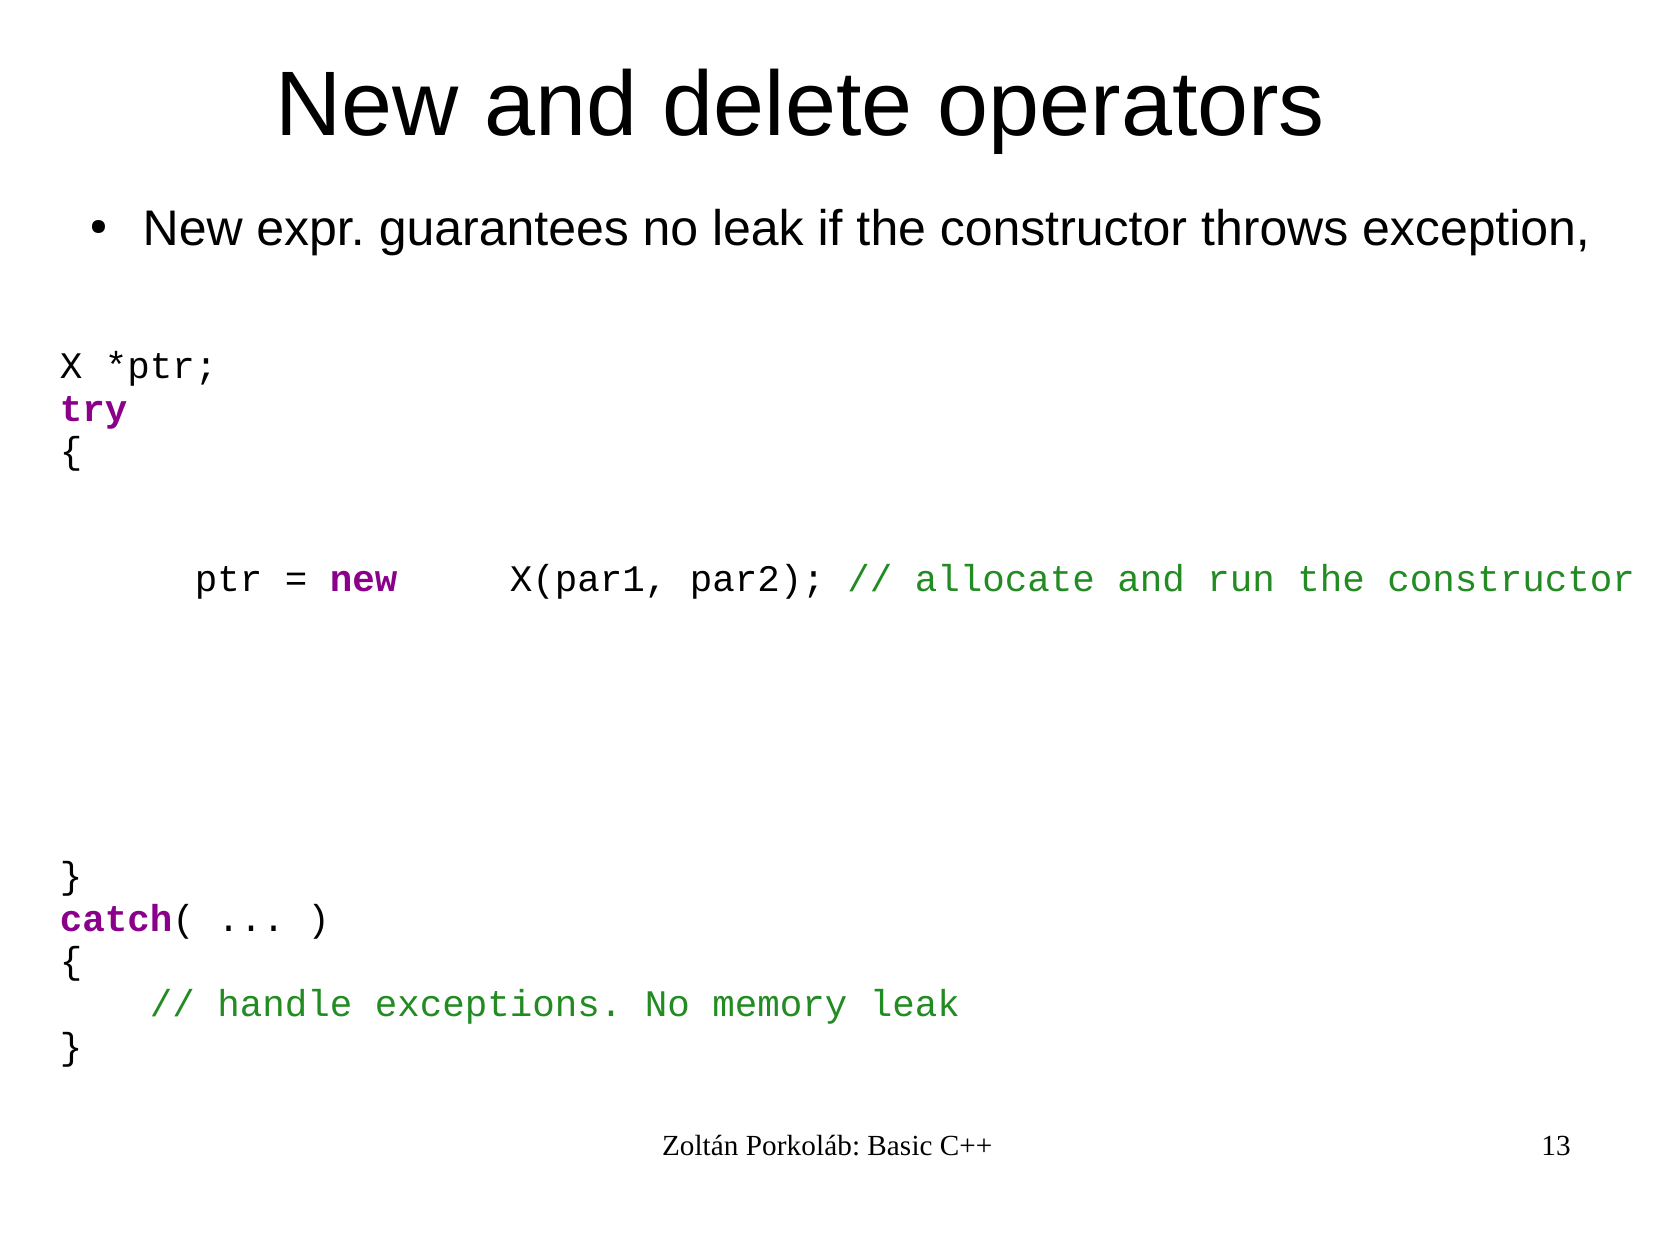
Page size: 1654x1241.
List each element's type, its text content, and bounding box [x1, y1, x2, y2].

list New expr. guarantees no leak if the constructor throws exception, [71, 119, 1606, 340]
title New and delete operators [56, 0, 1546, 208]
text_box X *ptr; try { ptr = new X(par1, par2); // allocate and run the constructor } catch( ... ) { // handle exceptions. No memory leak } [45, 340, 1651, 1241]
